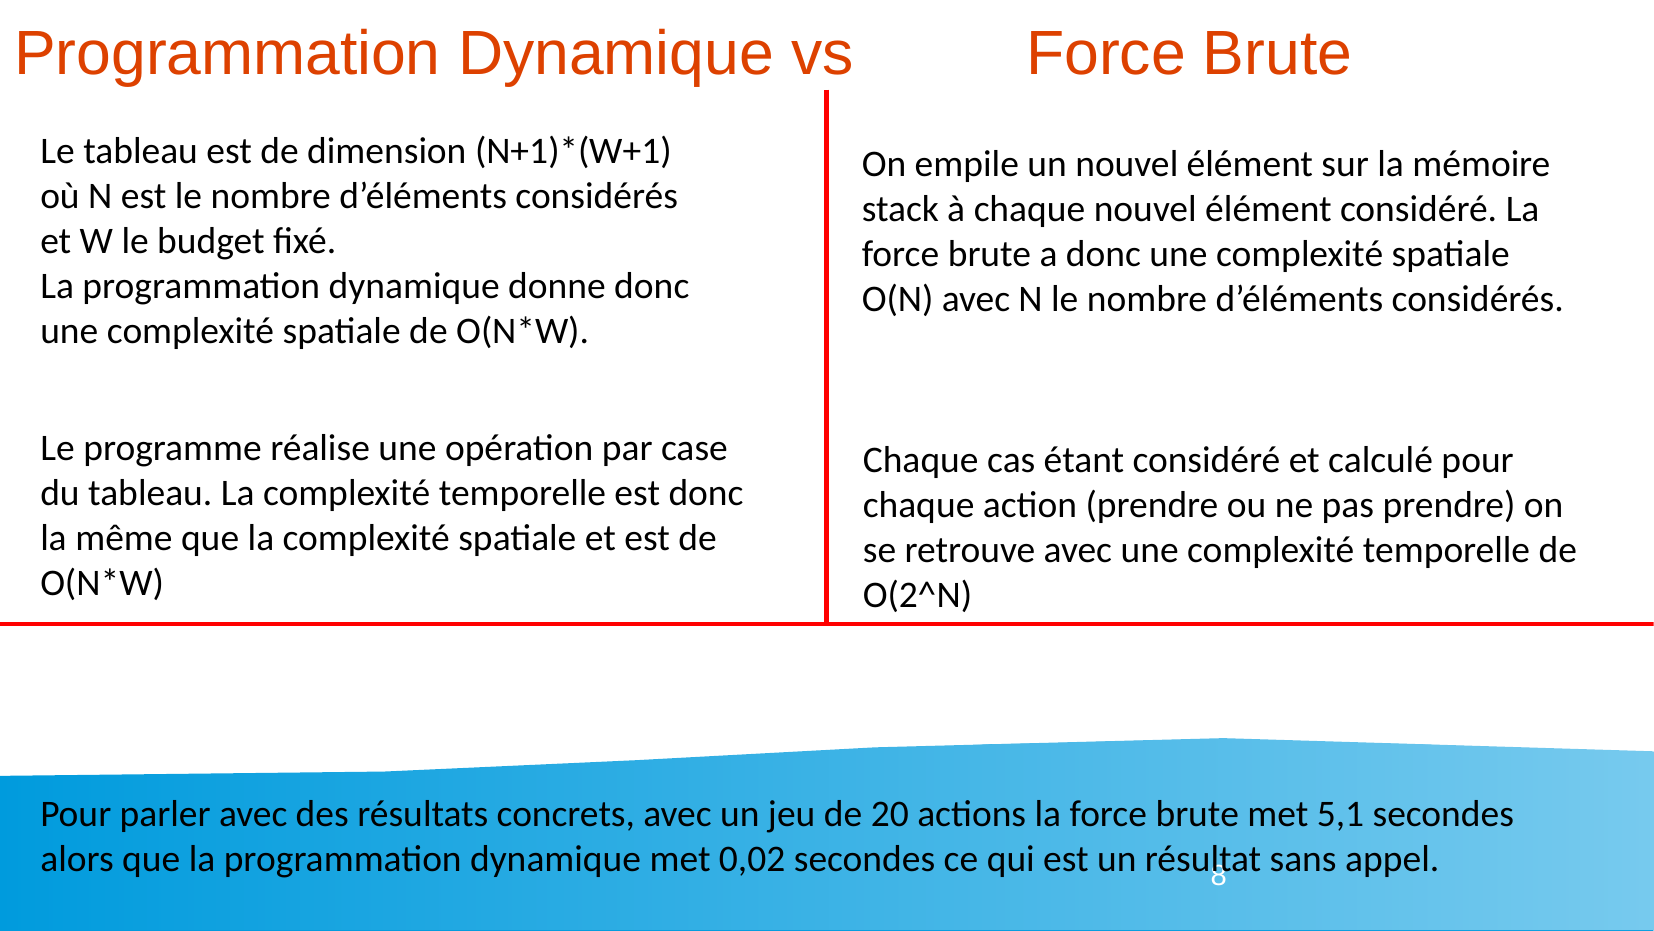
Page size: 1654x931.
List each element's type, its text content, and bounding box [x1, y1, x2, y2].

text_box On empile un nouvel élément sur la mémoire stack à chaque nouvel élément considéré. La force brute a donc une complexité spatiale O(N) avec N le nombre d’éléments considérés. [846, 131, 1603, 329]
text_box Pour parler avec des résultats concrets, avec un jeu de 20 actions la force brute met 5,1 secondes alors que la programmation dynamique met 0,02 secondes ce qui est un résultat sans appel. [25, 780, 1603, 887]
text_box Programmation Dynamique vs Force Brute [0, 0, 1520, 138]
text_box Le programme réalise une opération par case du tableau. La complexité temporelle est donc la même que la complexité spatiale et est de O(N*W) [25, 415, 765, 613]
text_box Chaque cas étant considéré et calculé pour chaque action (prendre ou ne pas prendre) on se retrouve avec une complexité temporelle de O(2^N) [847, 427, 1612, 622]
text_box Le tableau est de dimension (N+1)*(W+1) où N est le nombre d’éléments considérés et W le budget fixé. La programmation dynamique donne donc une complexité spatiale de O(N*W). [25, 118, 712, 361]
